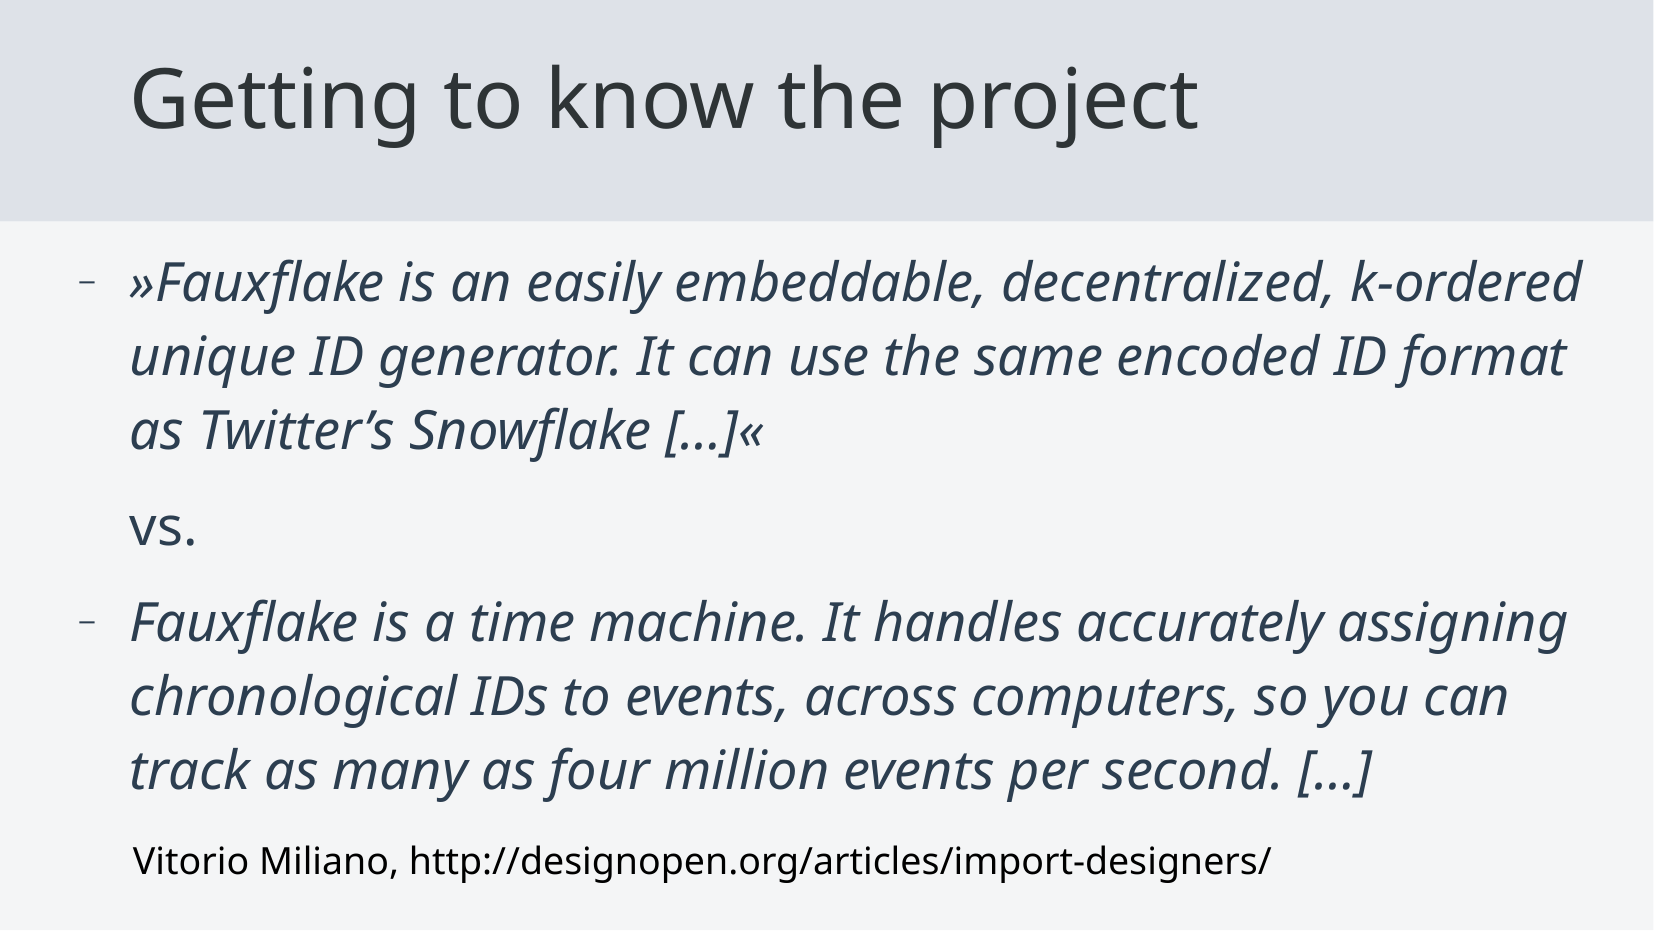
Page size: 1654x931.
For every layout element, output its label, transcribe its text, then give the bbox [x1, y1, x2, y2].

title Getting to know the project [129, 37, 1654, 155]
list »Fauxflake is an easily embeddable, decentralized, k-ordered unique ID generator. It can use the same encoded ID format as Twitter’s Snowflake […]« vs. Fauxflake is a time machine. It handles accurately assigning chronological IDs to events, across computers, so you can track as many as four million events per second. […] [59, 243, 1595, 864]
text_box Vitorio Miliano, http://designopen.org/articles/import-designers/ [118, 826, 1571, 889]
